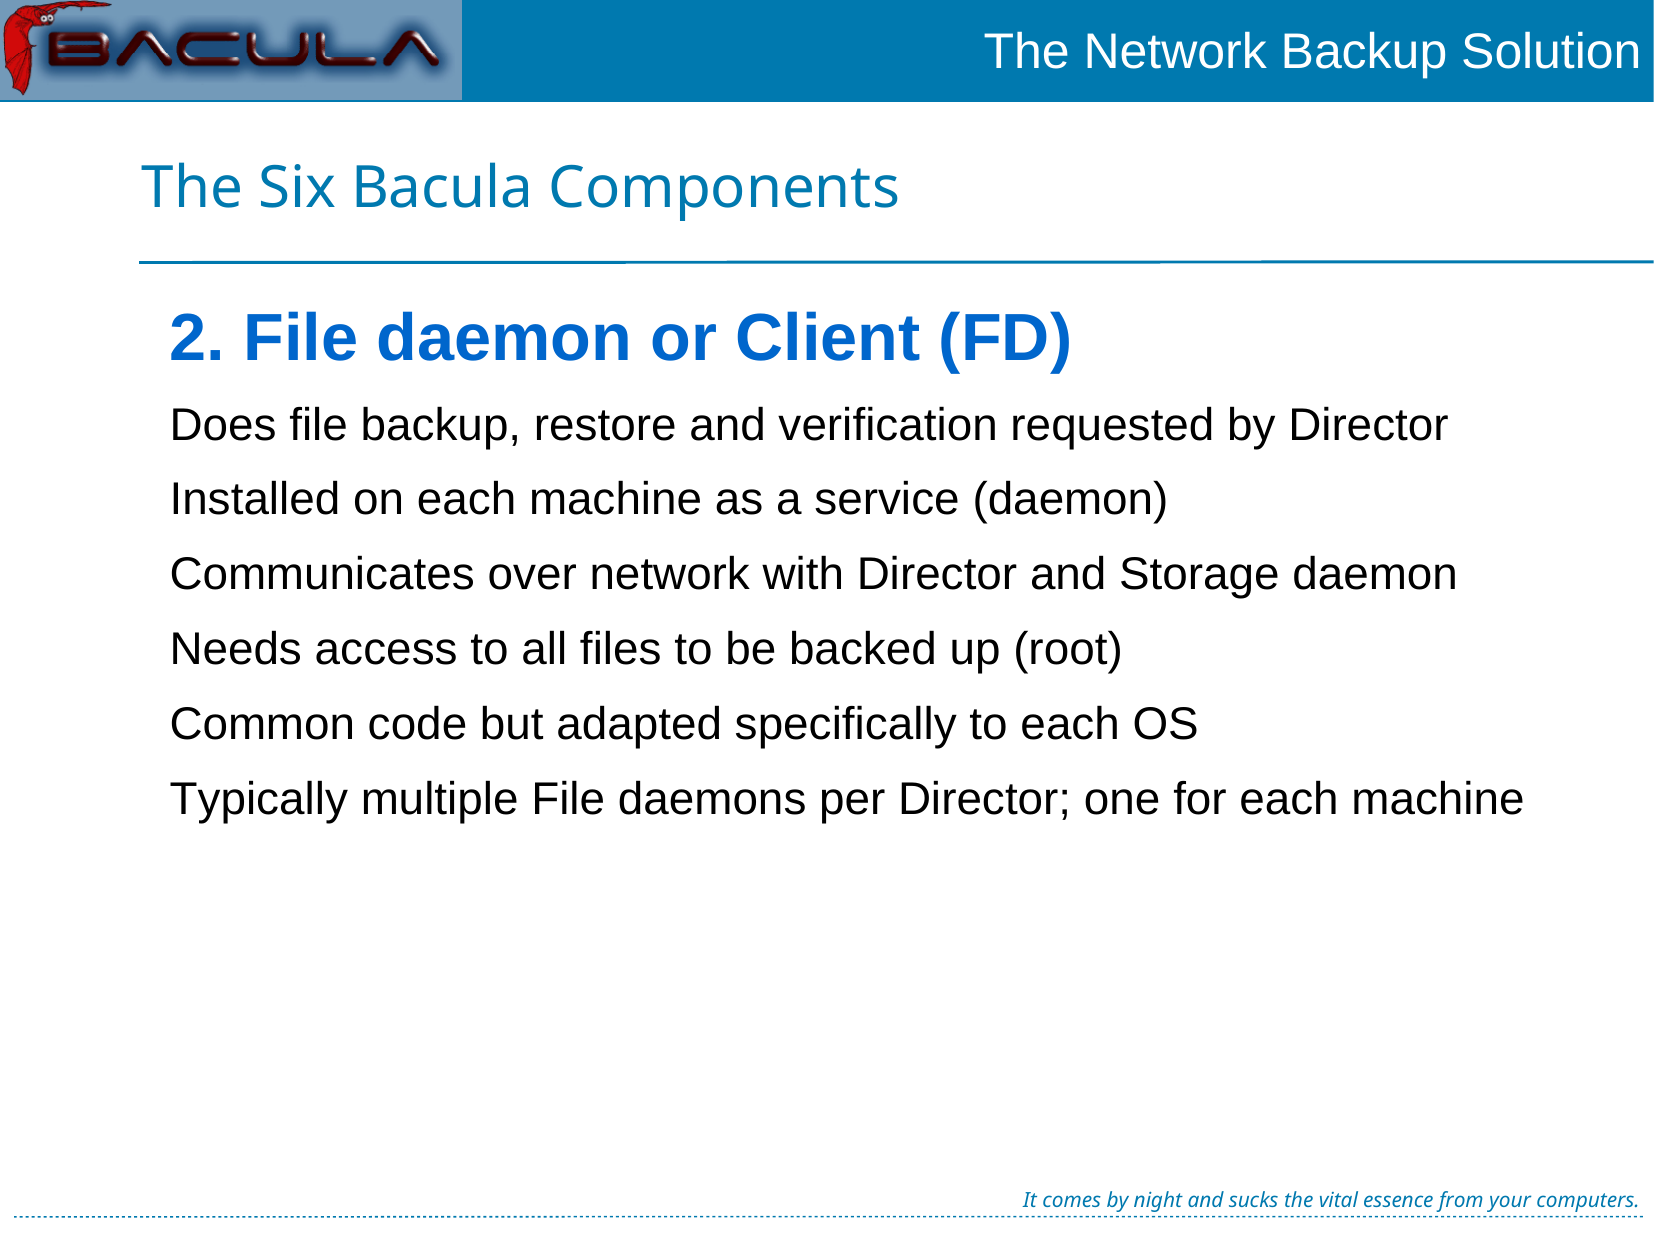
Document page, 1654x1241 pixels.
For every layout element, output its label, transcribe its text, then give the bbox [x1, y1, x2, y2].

list 2. File daemon or Client (FD) Does file backup, restore and verification requested by Director Installed on each machine as a service (daemon) Communicates over network with Director and Storage daemon Needs access to all files to be backed up (root) Common code but adapted specifically to each OS Typically multiple File daemons per Director; one for each machine [75, 300, 1576, 1095]
picture [0, 0, 461, 99]
title The Six Bacula Components [141, 112, 1501, 226]
